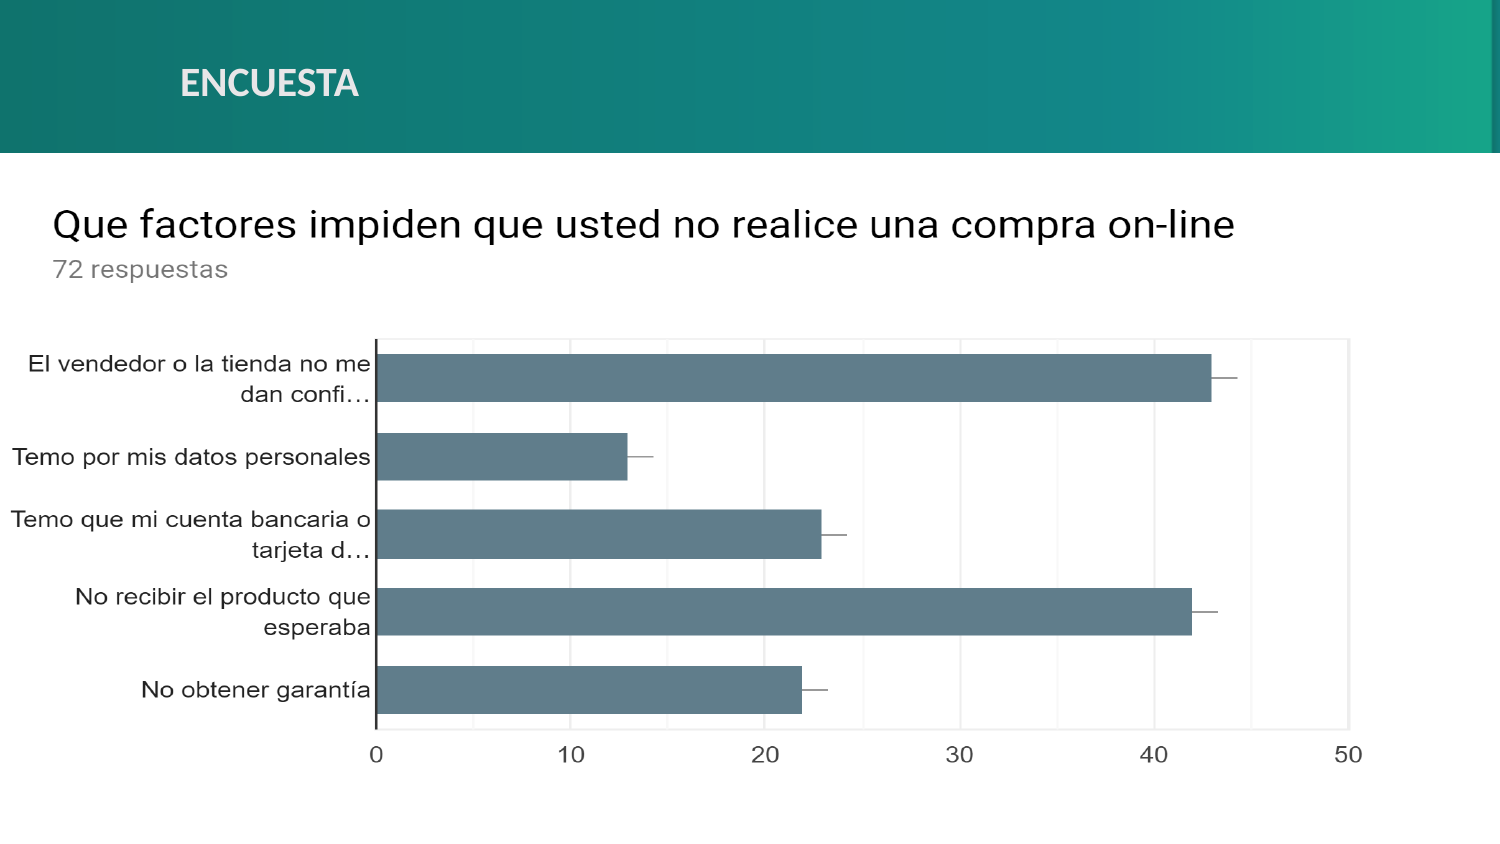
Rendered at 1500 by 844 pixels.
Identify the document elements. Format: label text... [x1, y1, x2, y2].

picture [0, 0, 1500, 844]
text_box ENCUESTA [165, 47, 591, 113]
